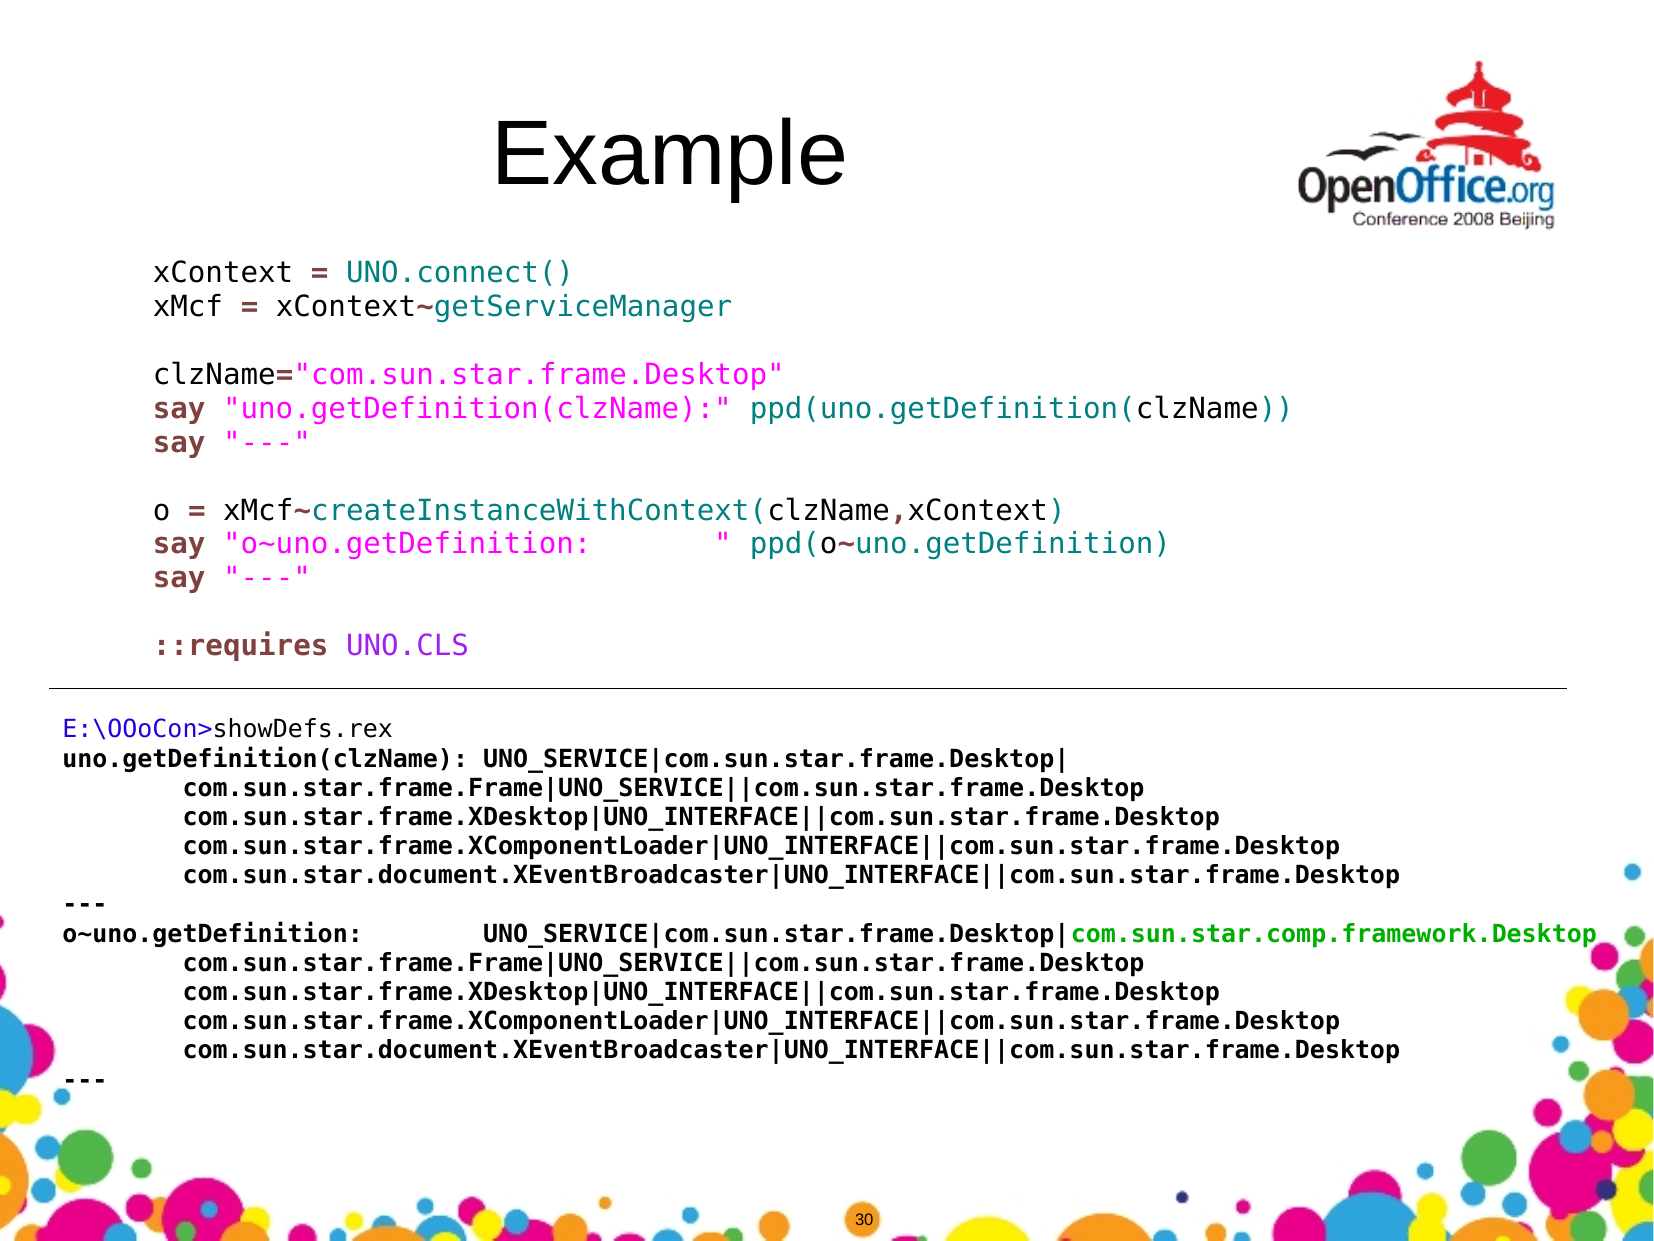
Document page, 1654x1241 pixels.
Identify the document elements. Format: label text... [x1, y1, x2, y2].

chart [61, 714, 1654, 1107]
picture [1285, 51, 1569, 250]
title Example [82, 56, 1258, 250]
picture [0, 810, 1654, 1241]
chart [151, 255, 1411, 672]
